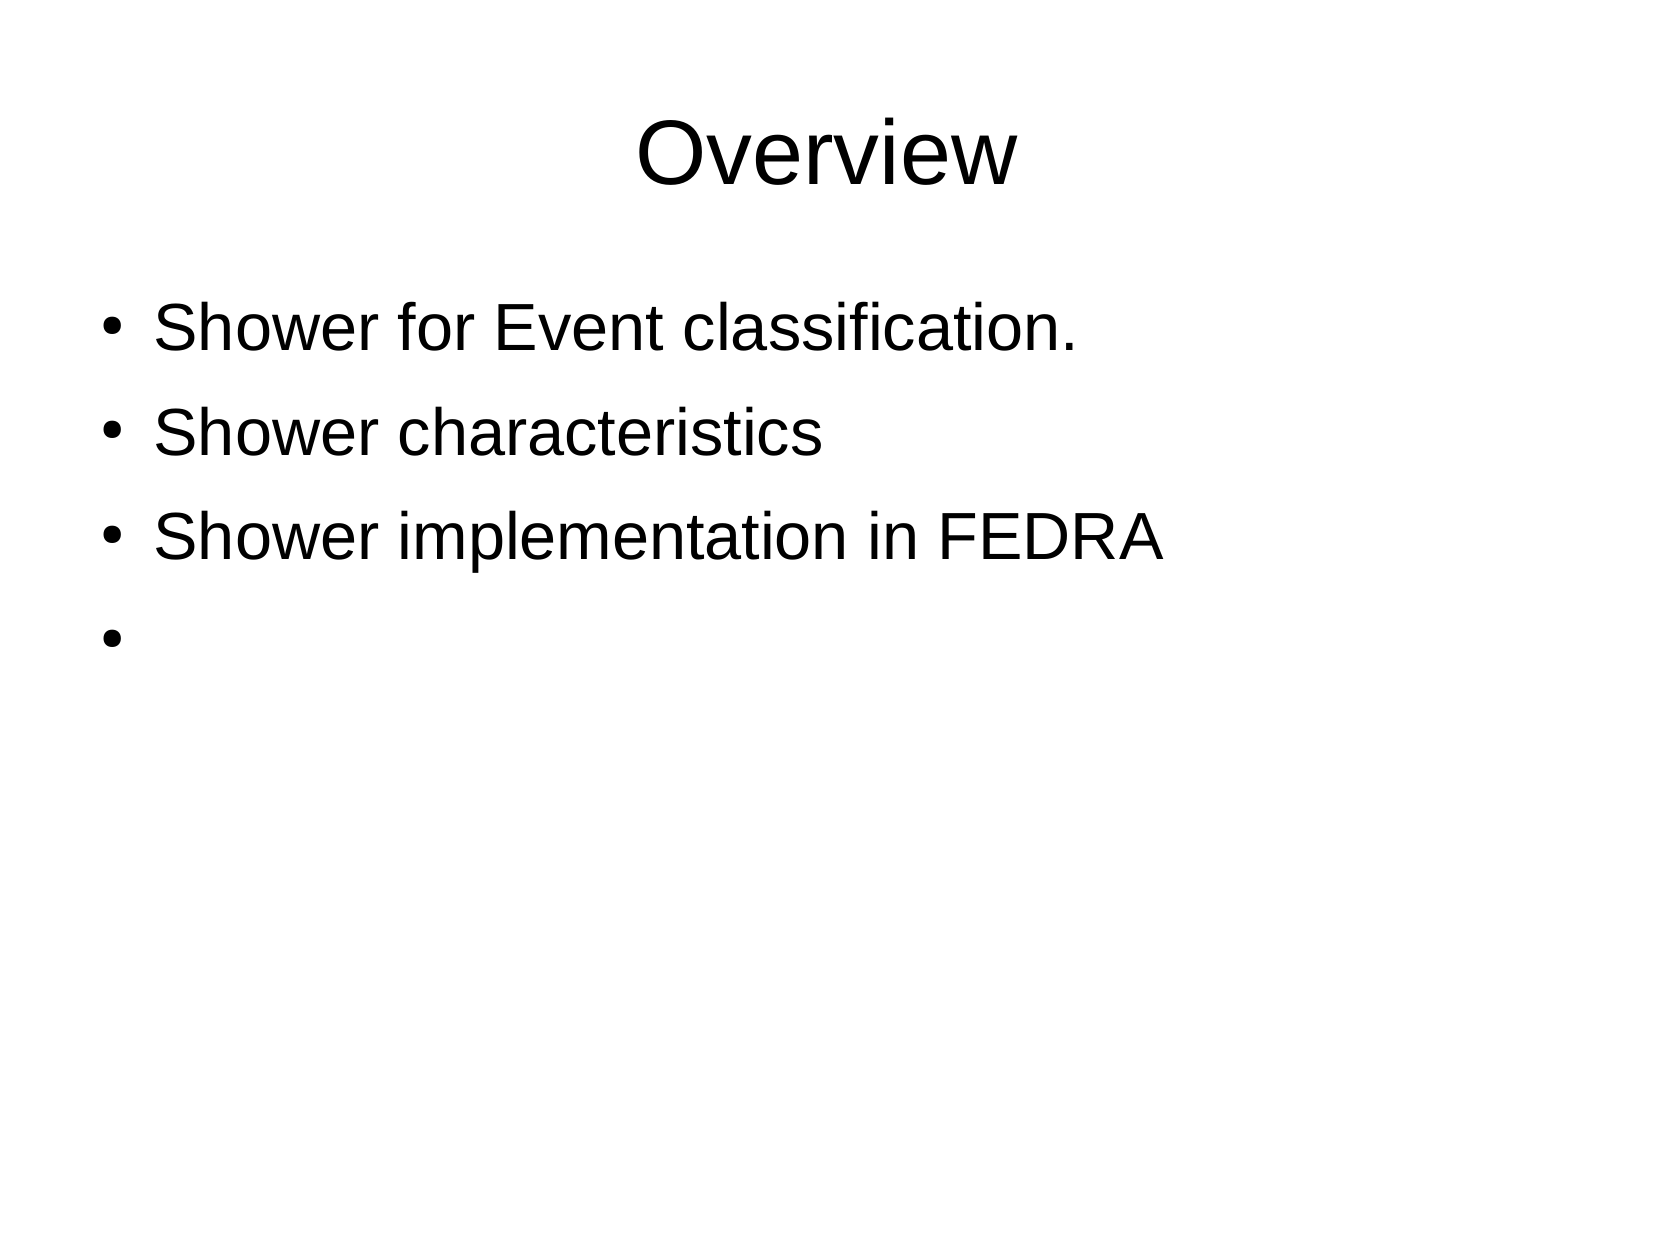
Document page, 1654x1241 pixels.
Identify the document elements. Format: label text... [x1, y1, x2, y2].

title Overview [82, 56, 1571, 250]
list Shower for Event classification. Shower characteristics Shower implementation in FEDRA [82, 290, 1571, 1109]
